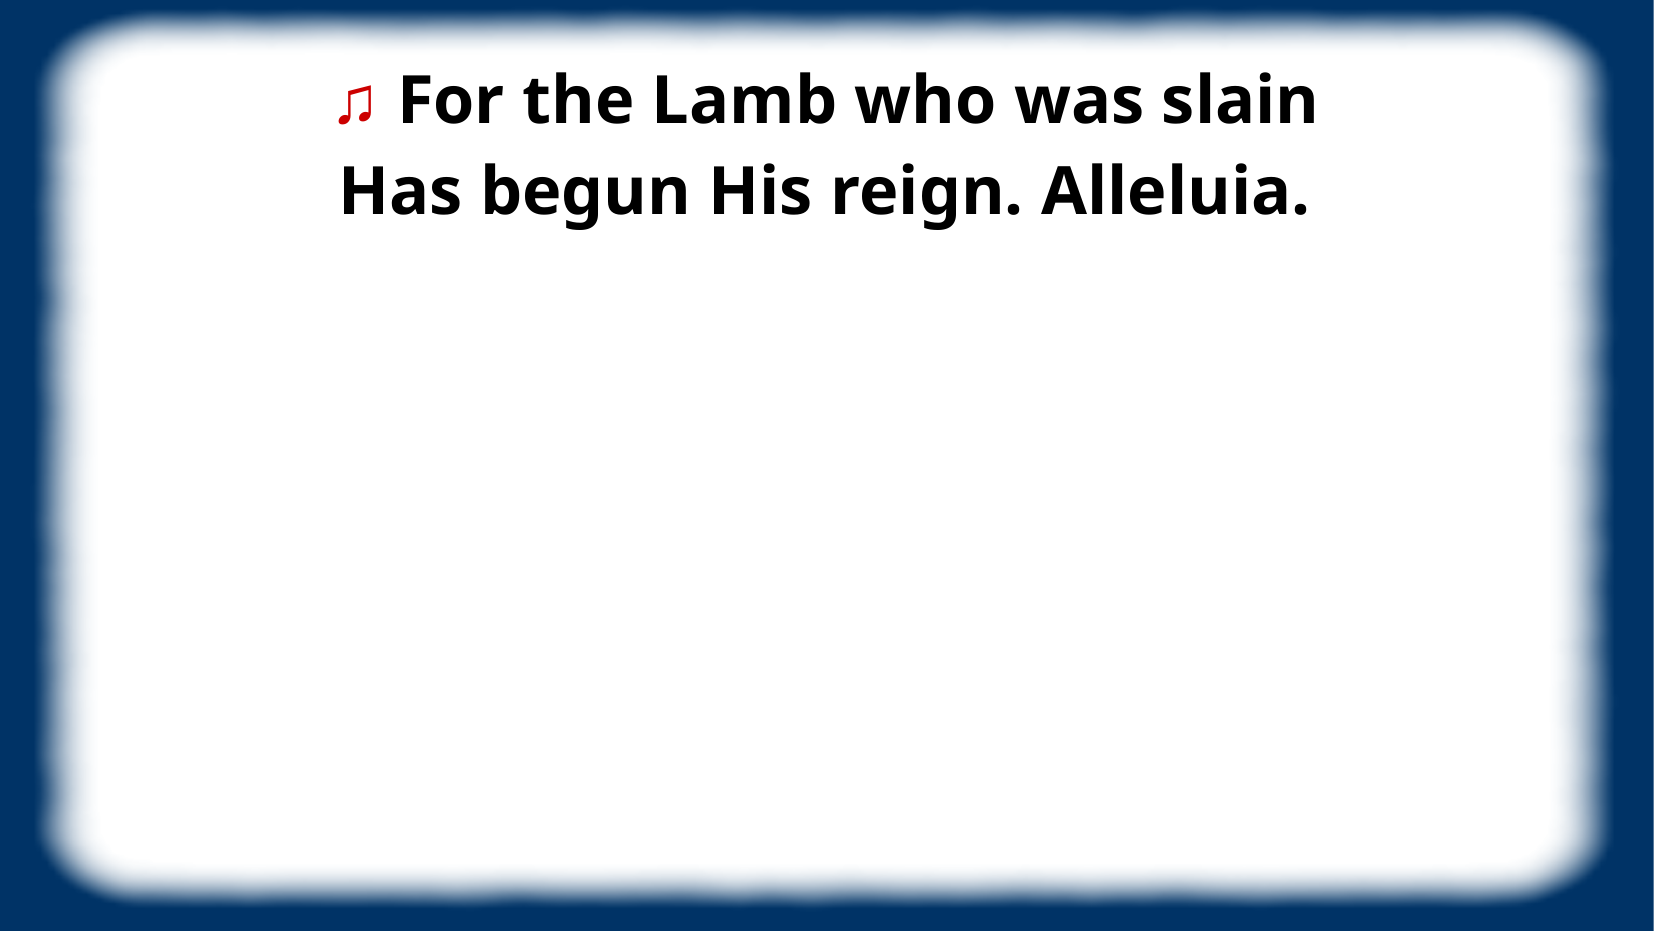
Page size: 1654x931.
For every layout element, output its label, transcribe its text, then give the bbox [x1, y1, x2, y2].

picture [0, 0, 1654, 931]
text_box ♫ For the Lamb who was slain Has begun His reign. Alleluia. [90, 45, 1561, 256]
